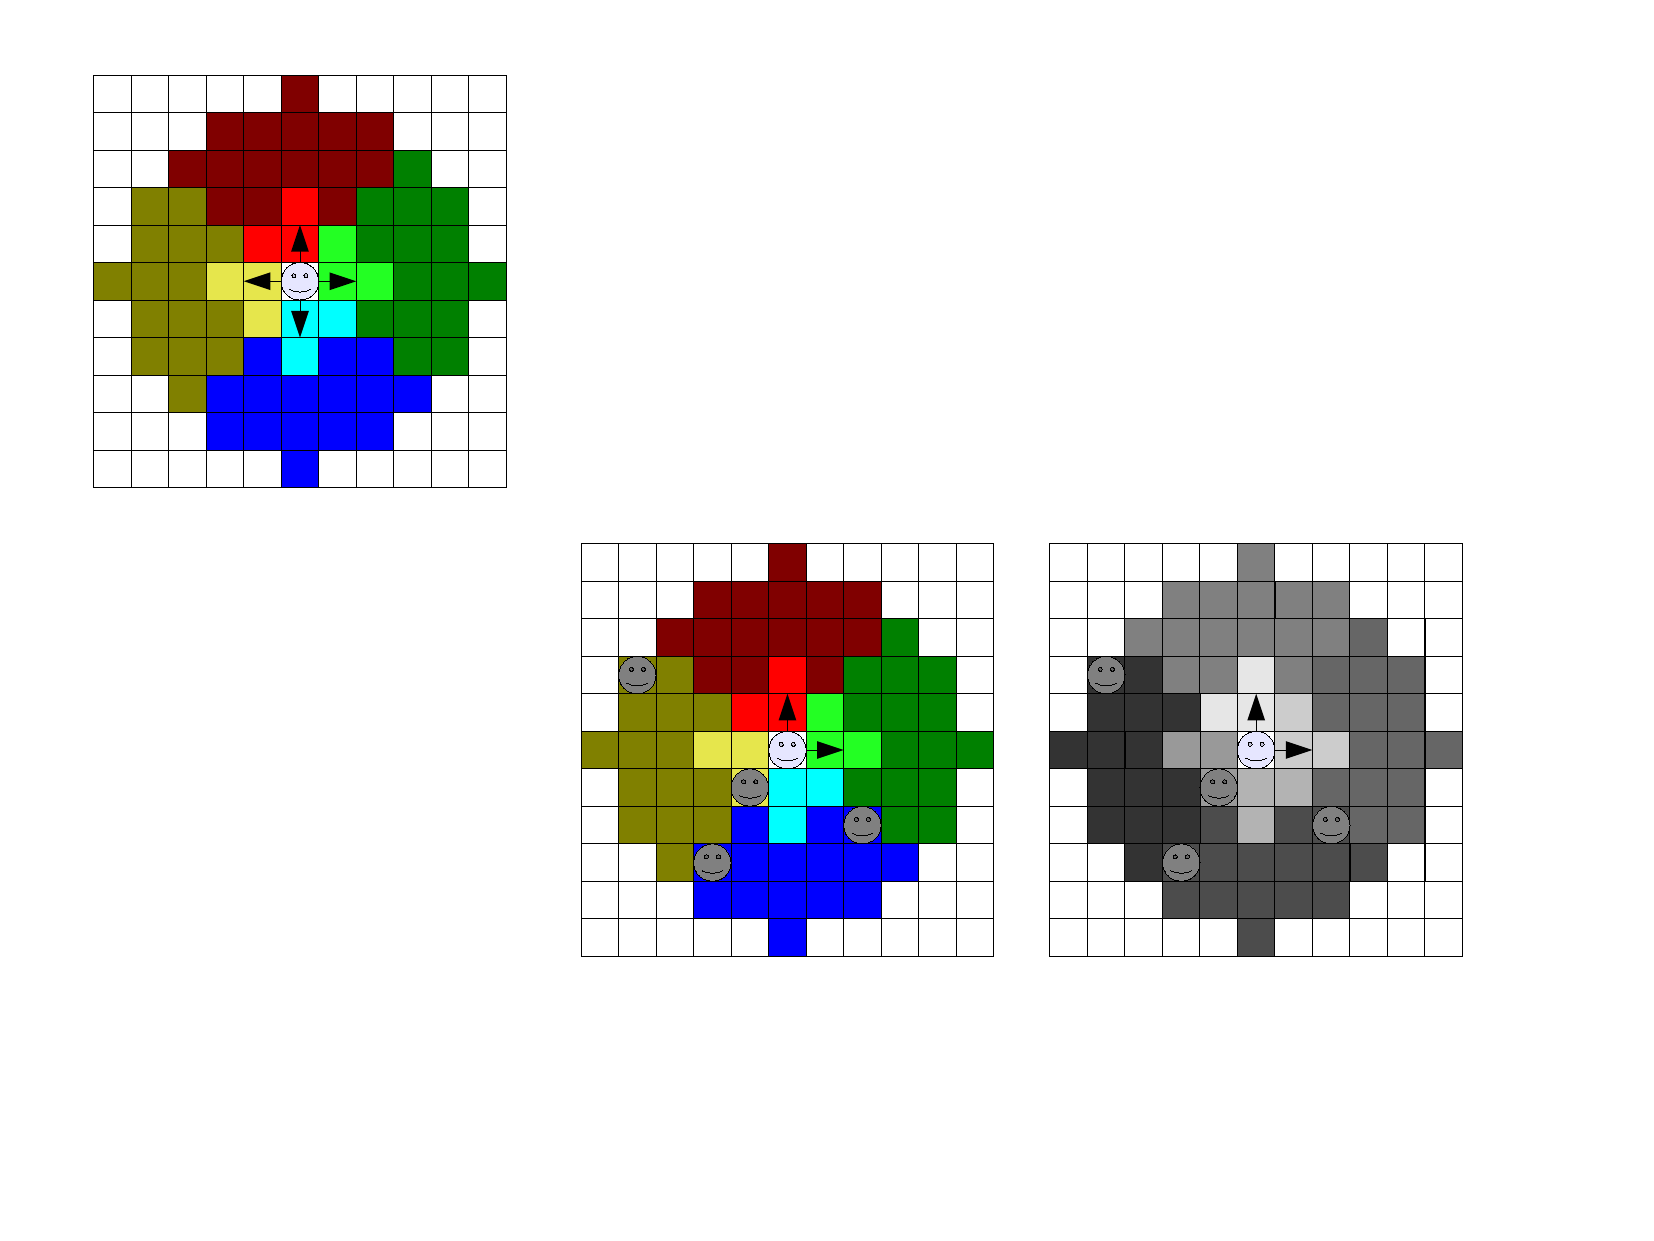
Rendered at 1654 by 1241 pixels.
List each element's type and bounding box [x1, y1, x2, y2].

text_box [93, 75, 1463, 957]
